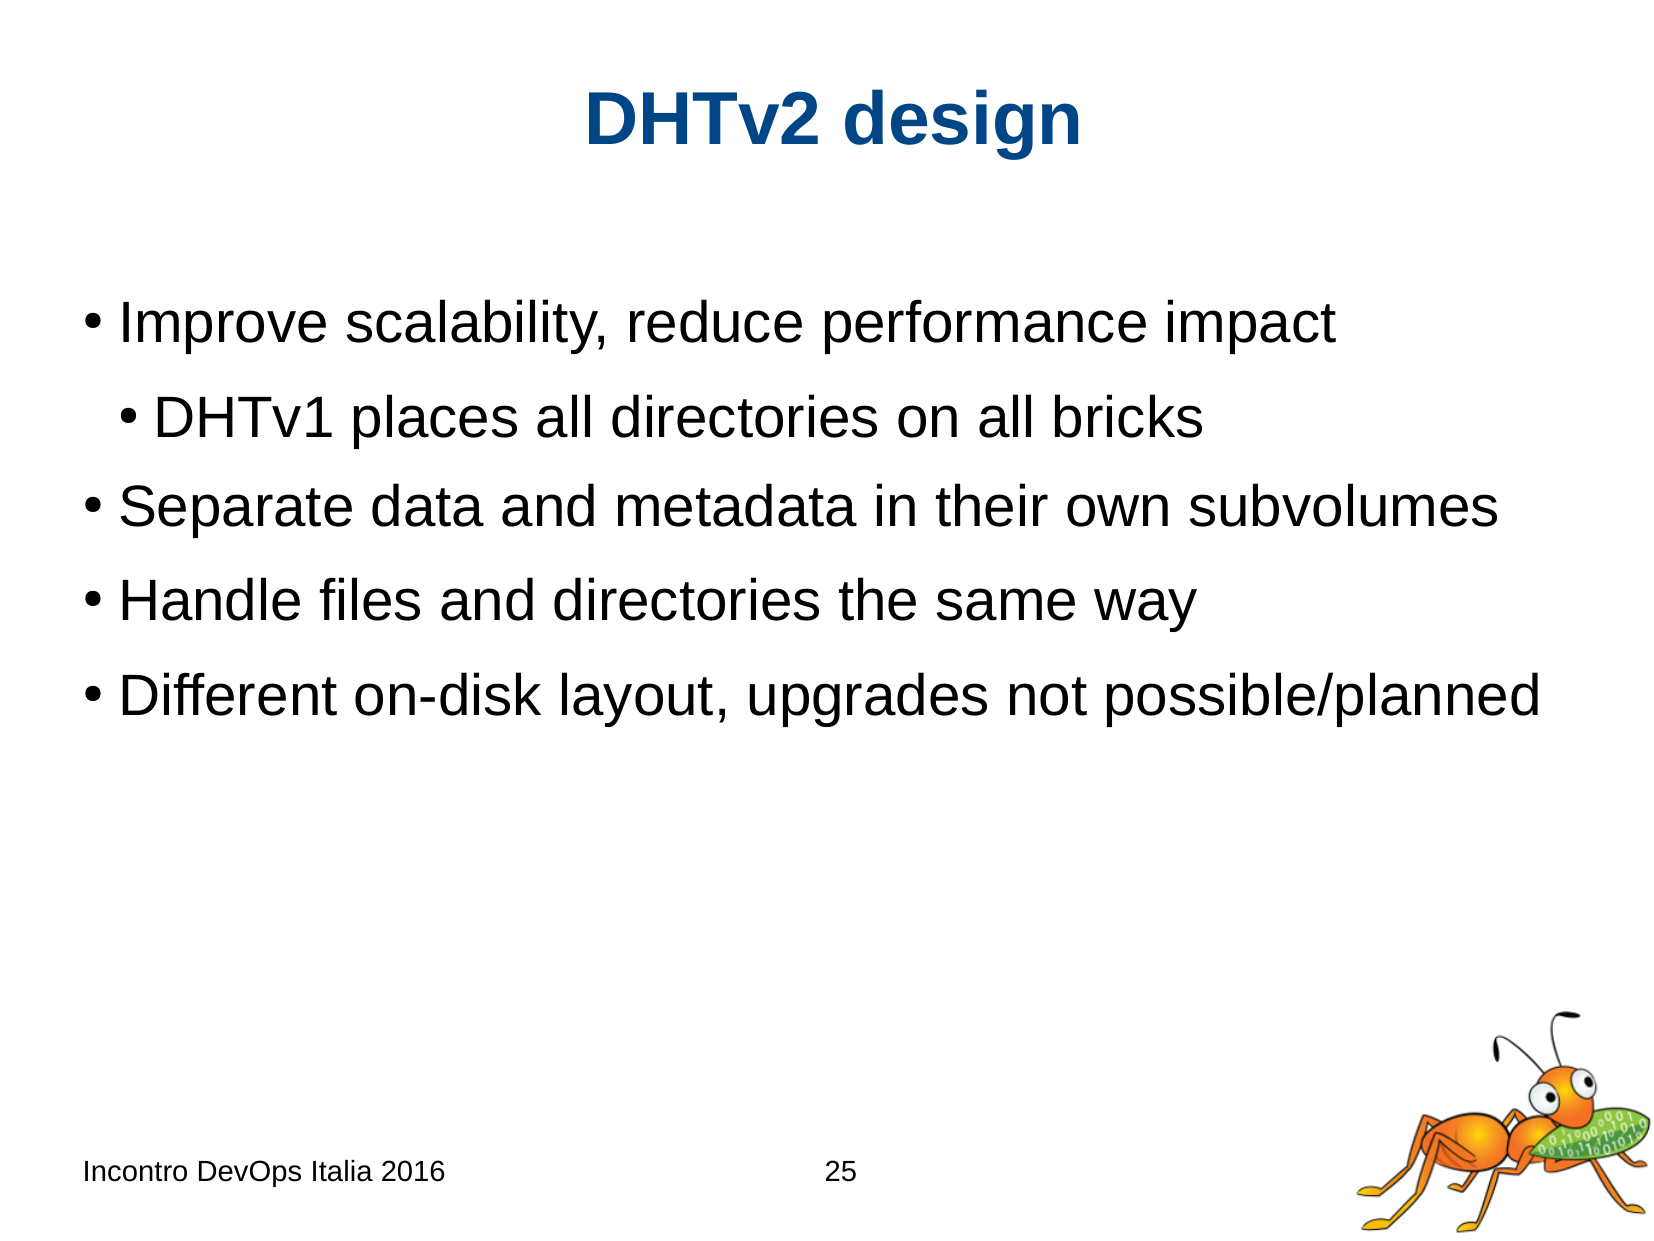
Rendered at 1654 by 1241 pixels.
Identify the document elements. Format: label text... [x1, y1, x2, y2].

title DHTv2 design [90, 15, 1579, 223]
list Improve scalability, reduce performance impact DHTv1 places all directories on all bricks Separate data and metadata in their own subvolumes Handle files and directories the same way Different on-disk layout, upgrades not possible/planned [82, 290, 1571, 1010]
picture [1353, 1009, 1654, 1235]
